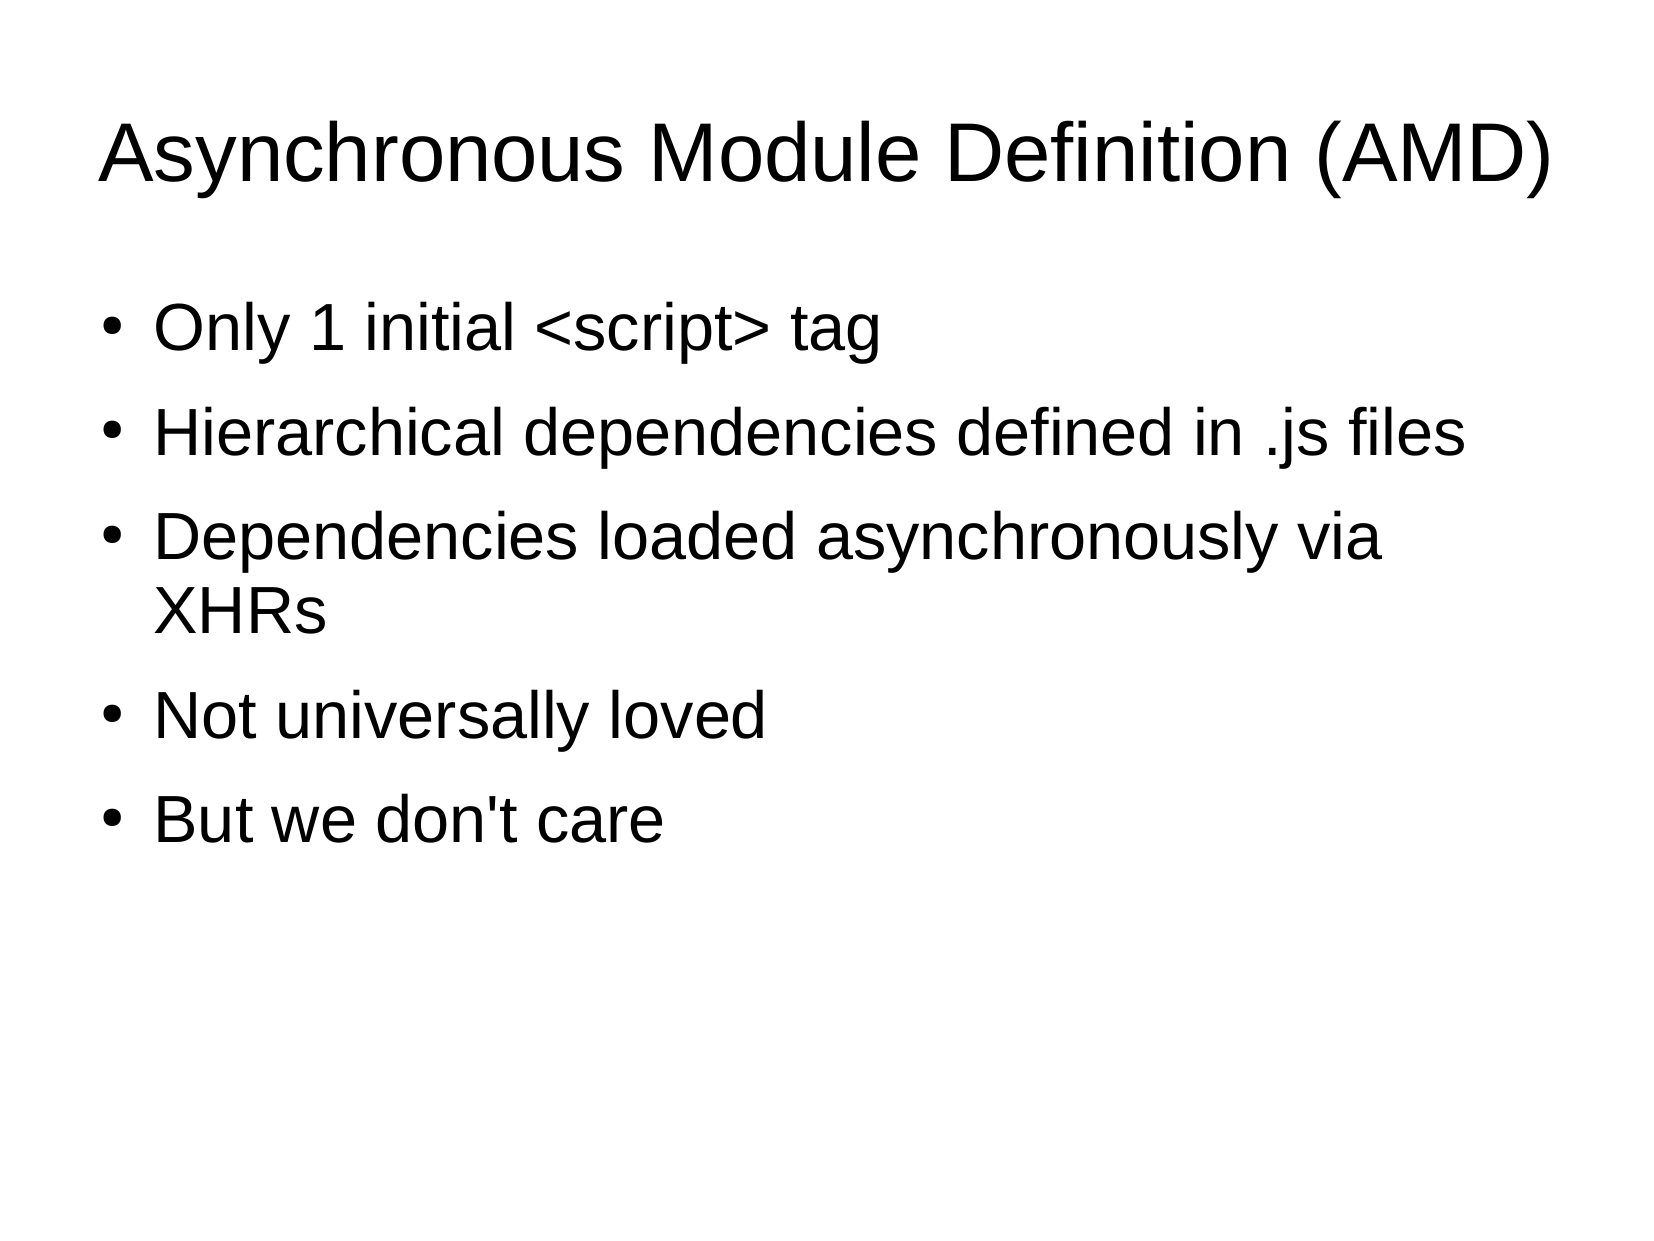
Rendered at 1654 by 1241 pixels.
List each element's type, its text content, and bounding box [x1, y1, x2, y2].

list Only 1 initial <script> tag Hierarchical dependencies defined in .js files Dependencies loaded asynchronously via XHRs Not universally loved But we don't care [82, 290, 1571, 1010]
title Asynchronous Module Definition (AMD) [82, 49, 1571, 257]
